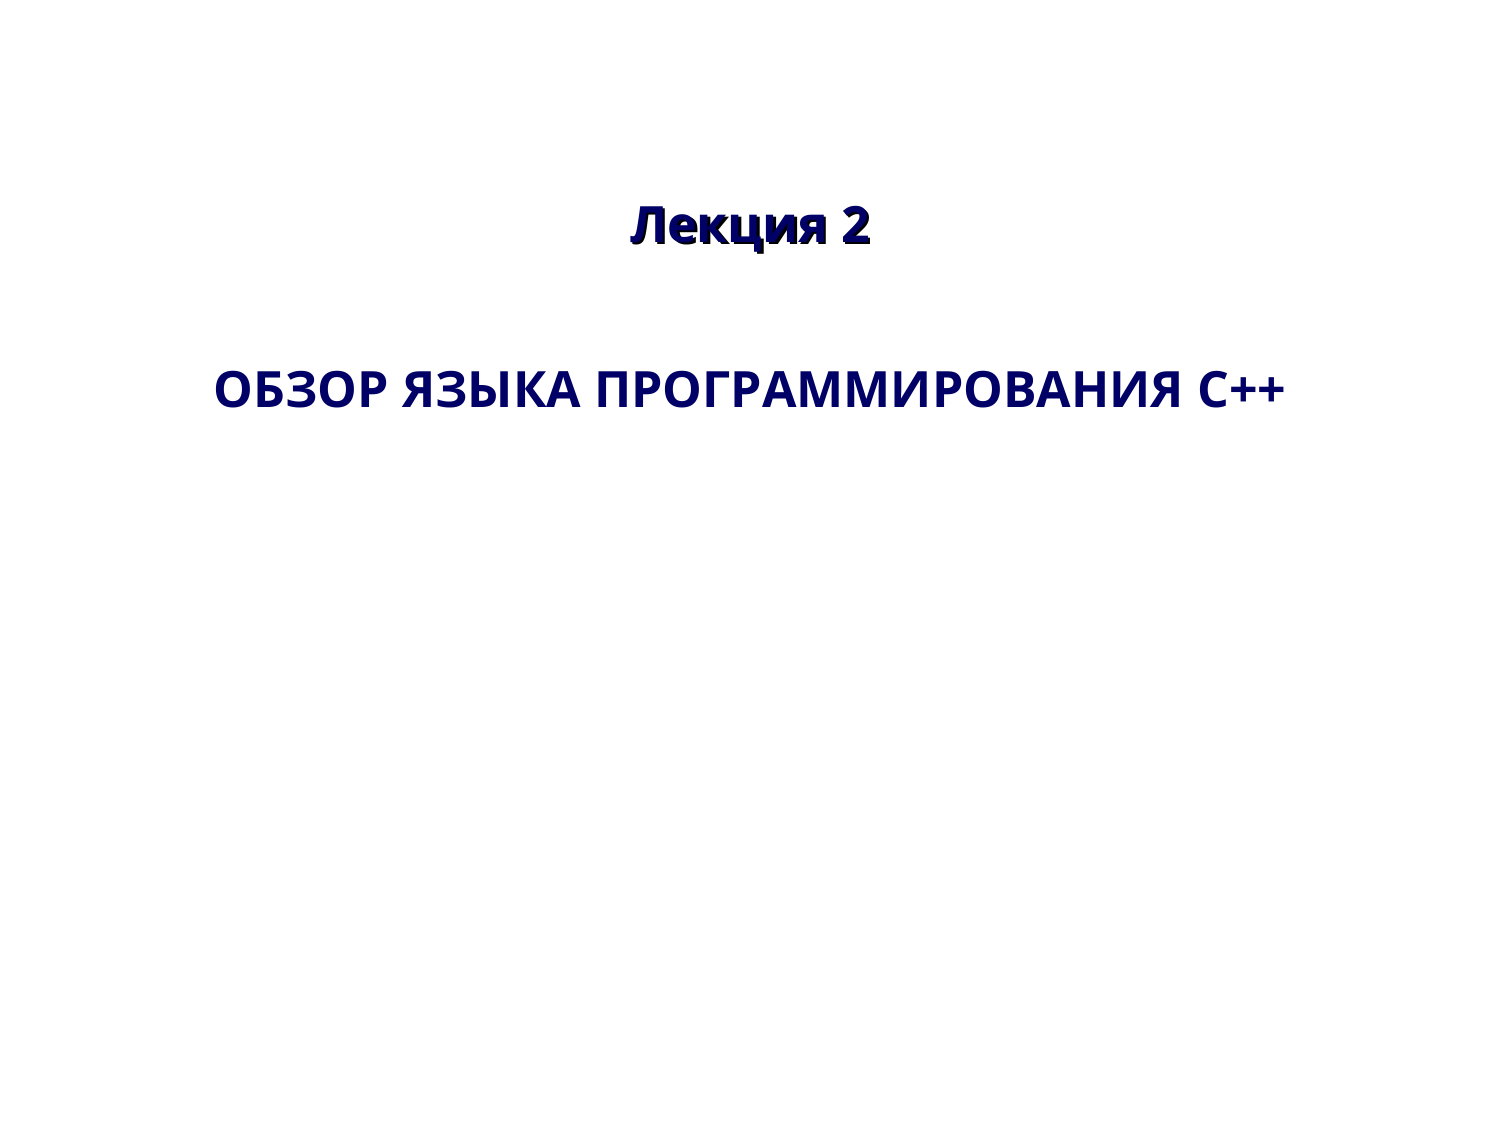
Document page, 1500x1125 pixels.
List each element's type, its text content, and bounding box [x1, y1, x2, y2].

text_box Лекция 2 [0, 180, 1500, 264]
text_box ОБЗОР ЯЗЫКА ПРОГРАММИРОВАНИЯ С++ [0, 292, 1500, 663]
